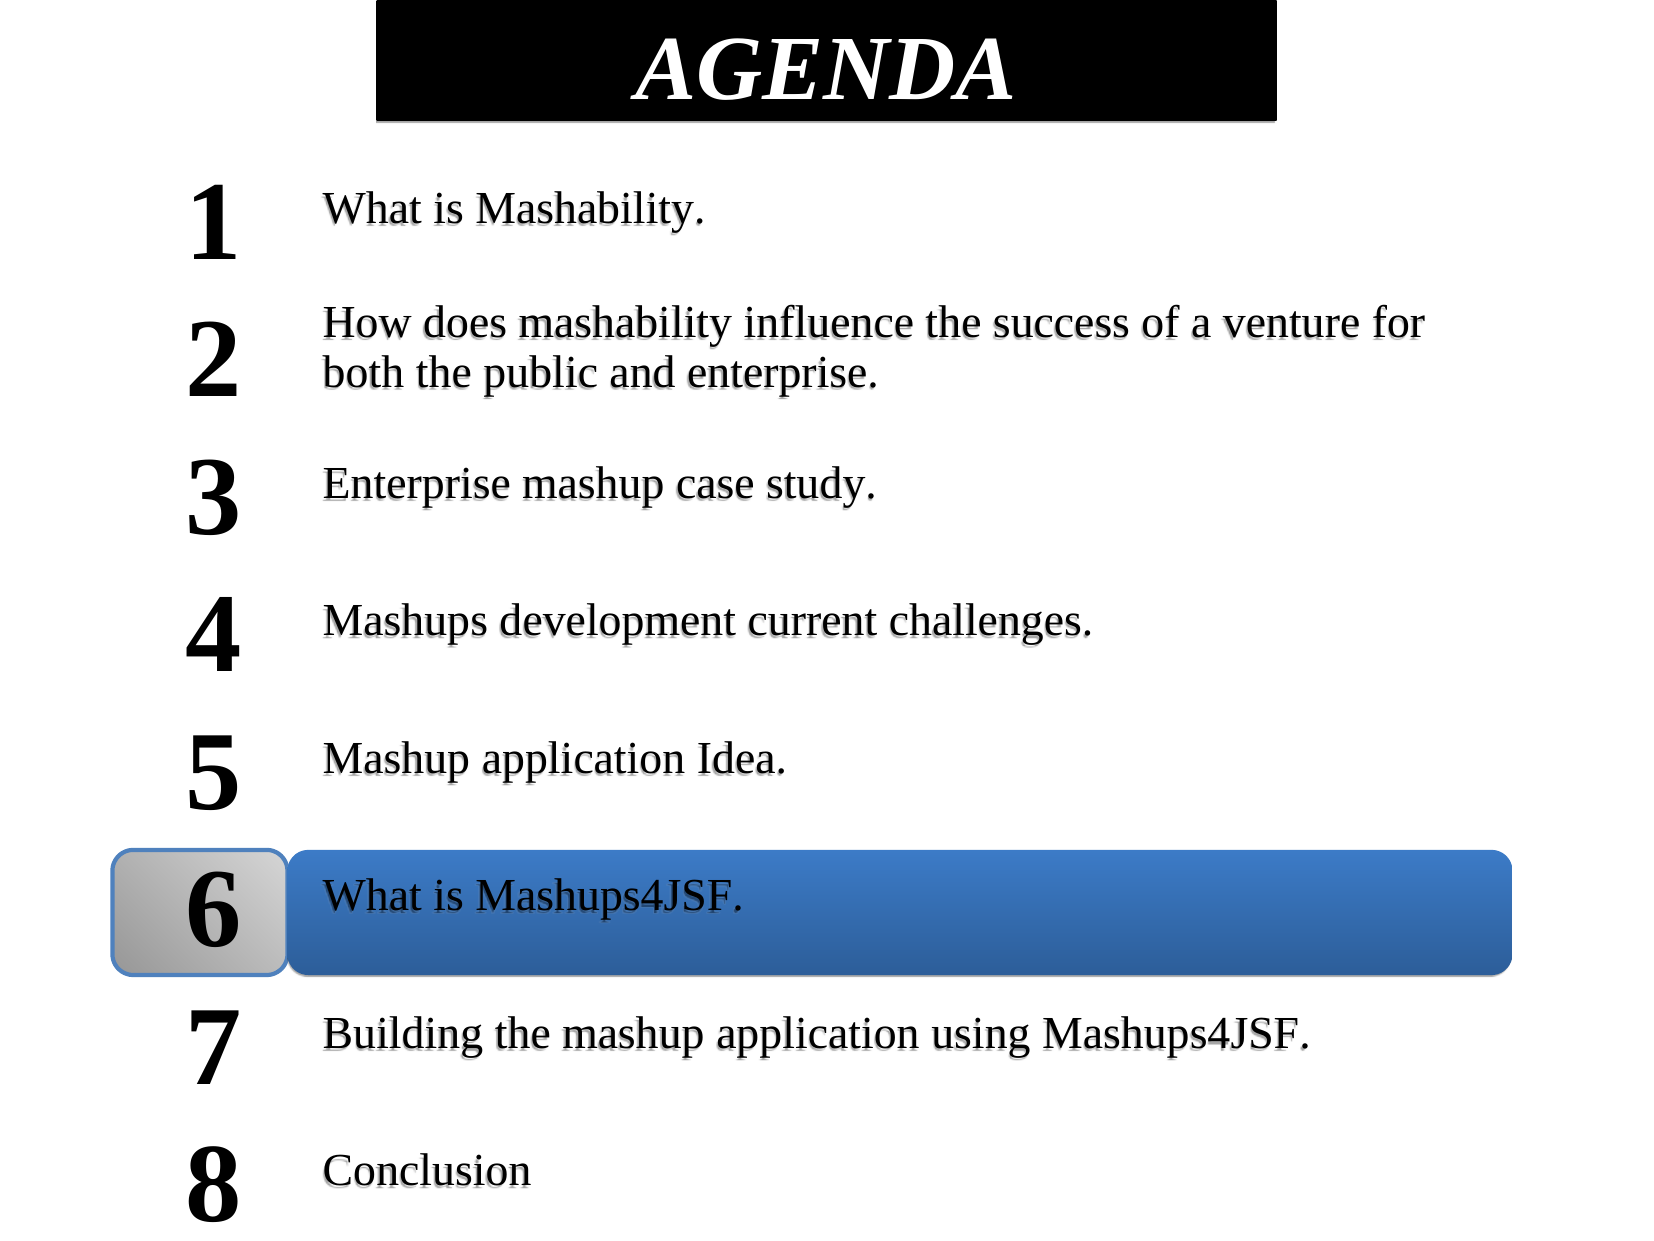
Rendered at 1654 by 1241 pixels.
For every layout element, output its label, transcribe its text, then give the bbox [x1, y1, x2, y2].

text_box 3 [126, 420, 302, 546]
text_box 4 [126, 557, 302, 683]
text_box 7 [126, 970, 302, 1096]
text_box [112, 851, 1513, 975]
text_box Mashups development current challenges. [302, 557, 1527, 683]
text_box 8 [126, 1107, 302, 1233]
text_box Enterprise mashup case study. [302, 420, 1527, 546]
text_box Conclusion [302, 1107, 1527, 1233]
text_box What is Mashability. [302, 145, 1527, 271]
text_box 2 [126, 282, 302, 408]
text_box 1 [126, 145, 302, 271]
text_box How does mashability influence the success of a venture for both the public and enterprise. [302, 282, 1527, 408]
text_box 5 [126, 695, 302, 821]
text_box What is Mashups4JSF. [302, 832, 1527, 958]
text_box AGENDA [377, 0, 1277, 120]
text_box Mashup application Idea. [302, 695, 1527, 821]
text_box Building the mashup application using Mashups4JSF. [302, 970, 1527, 1096]
text_box 6 [126, 832, 302, 958]
